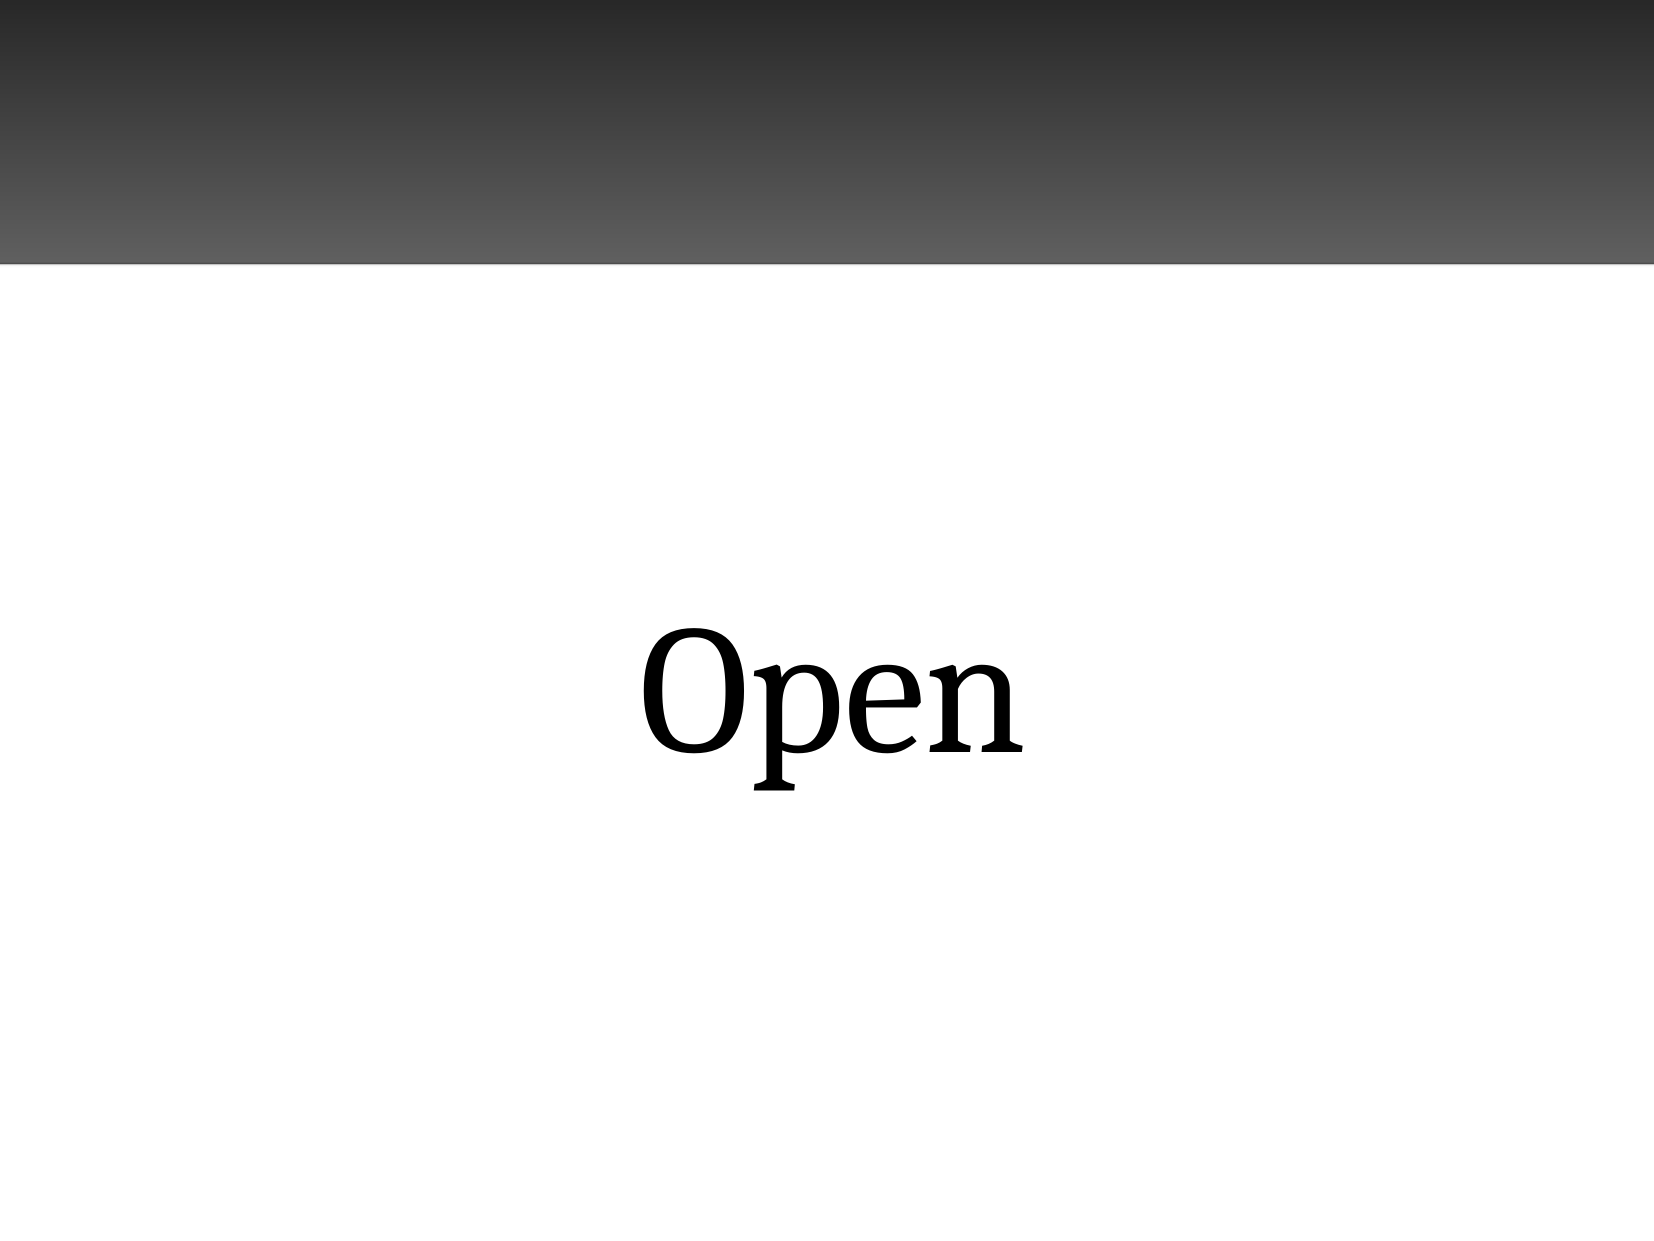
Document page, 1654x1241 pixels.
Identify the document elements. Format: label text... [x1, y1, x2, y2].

list Open [130, 525, 1537, 797]
